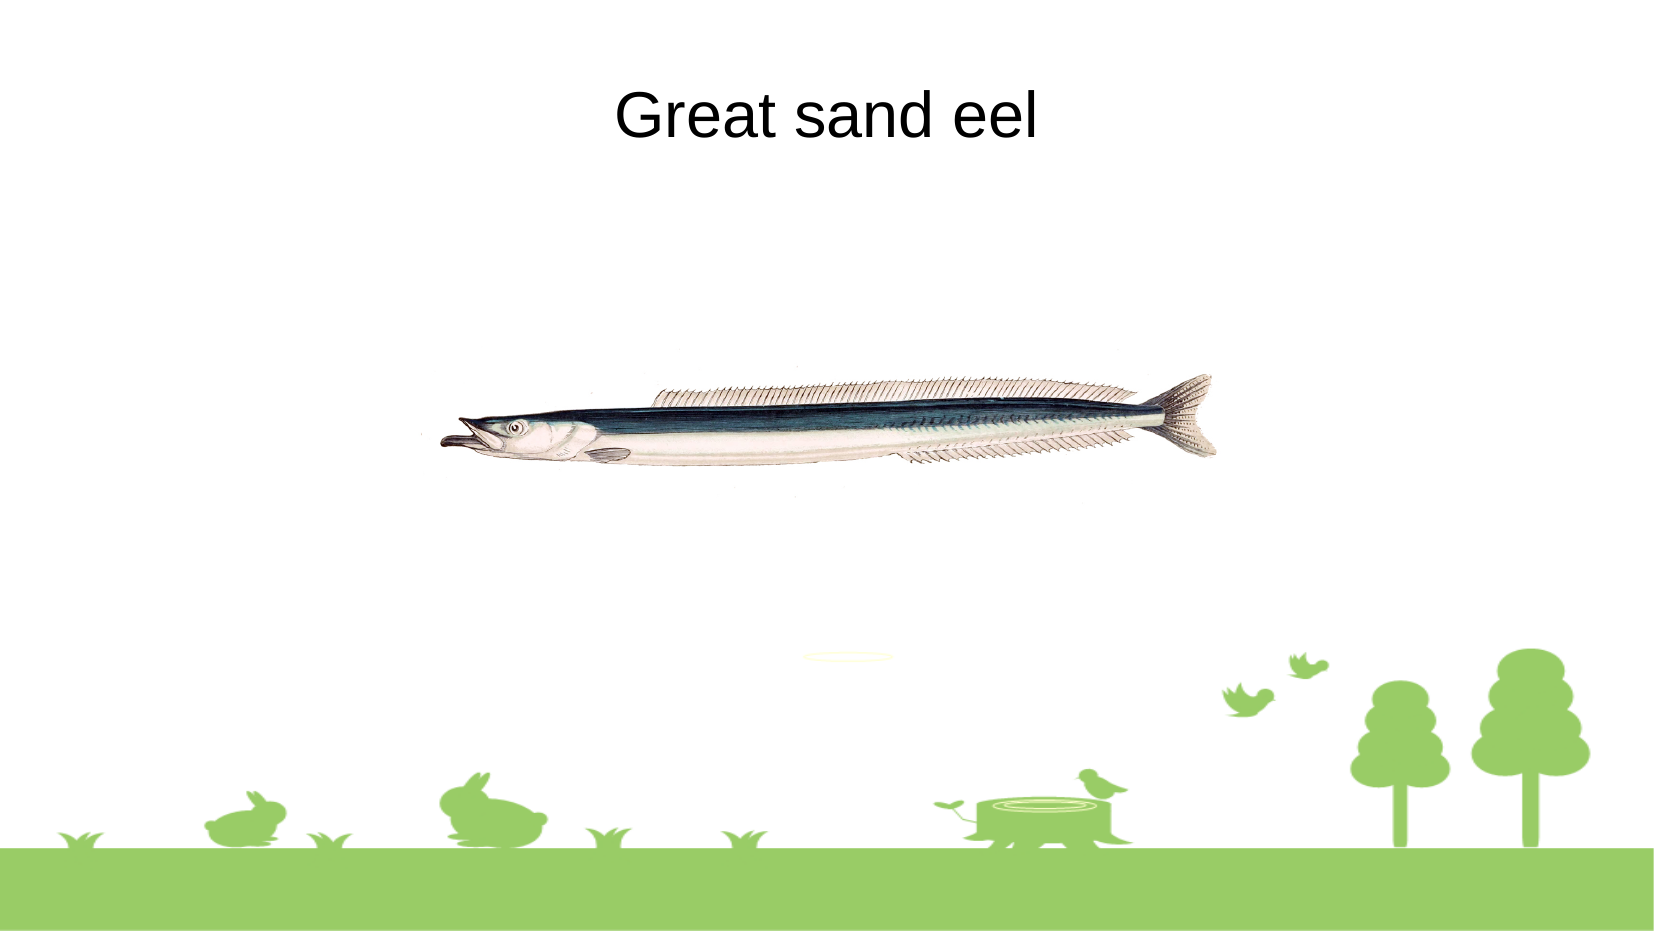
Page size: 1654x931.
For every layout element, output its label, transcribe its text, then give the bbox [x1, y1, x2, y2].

picture [0, 0, 1654, 931]
title Great sand eel [82, 37, 1571, 193]
